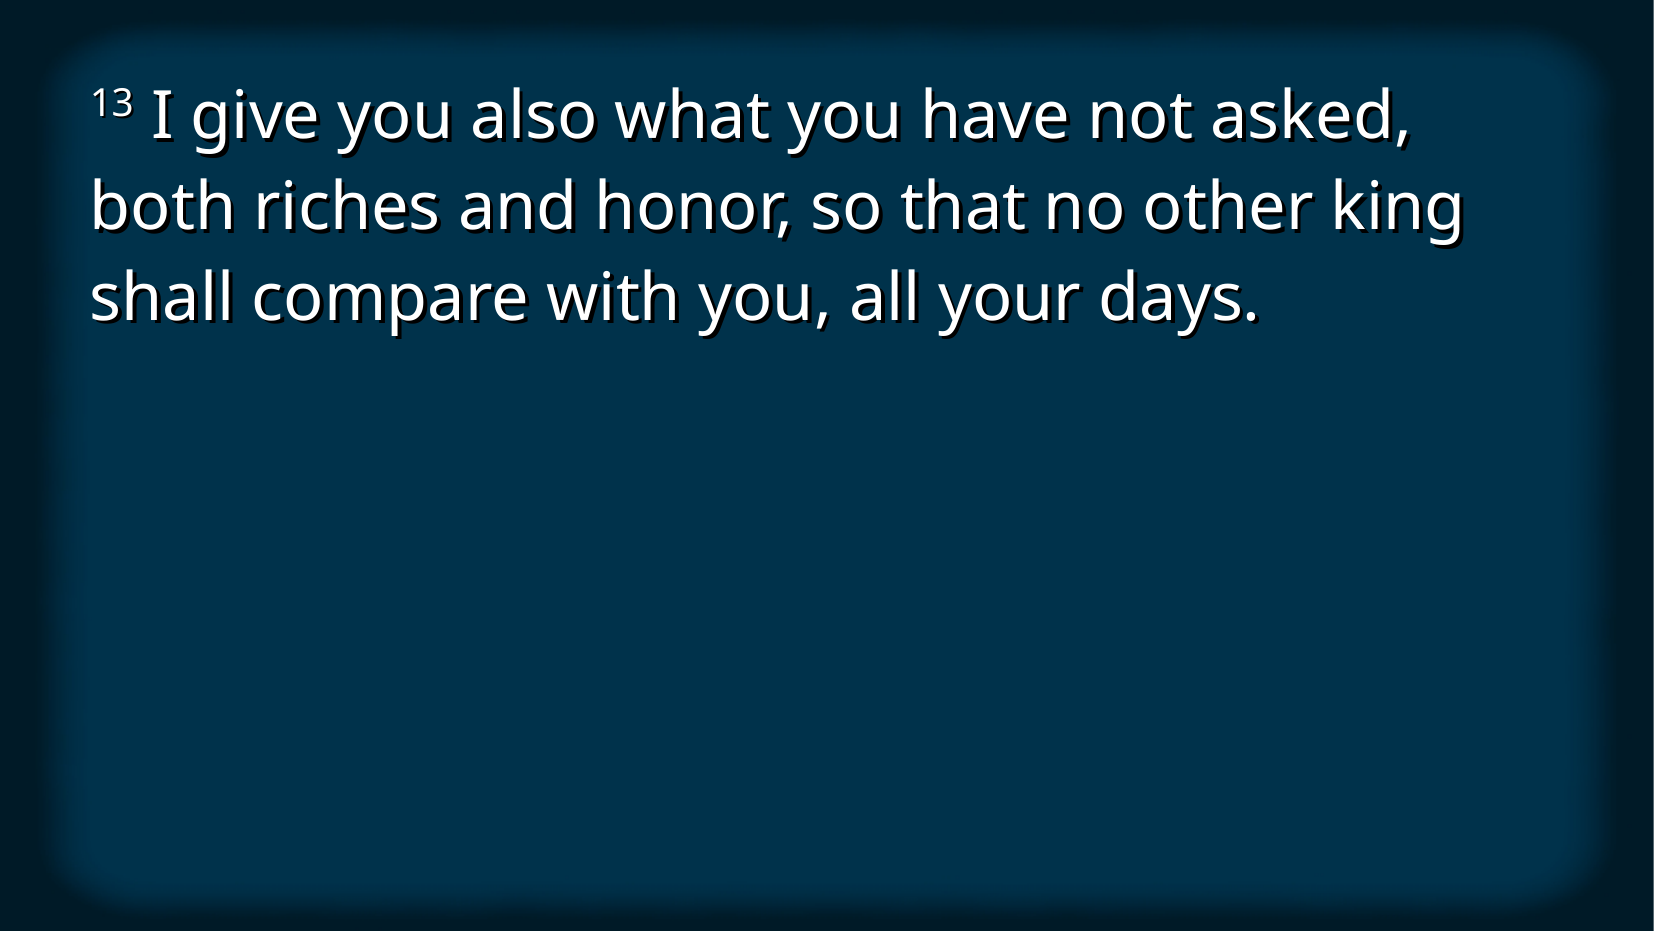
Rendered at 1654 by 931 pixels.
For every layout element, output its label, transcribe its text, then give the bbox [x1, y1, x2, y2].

picture [0, 0, 1654, 931]
text_box 13 I give you also what you have not asked, both riches and honor, so that no other king shall compare with you, all your days. [75, 60, 1591, 342]
